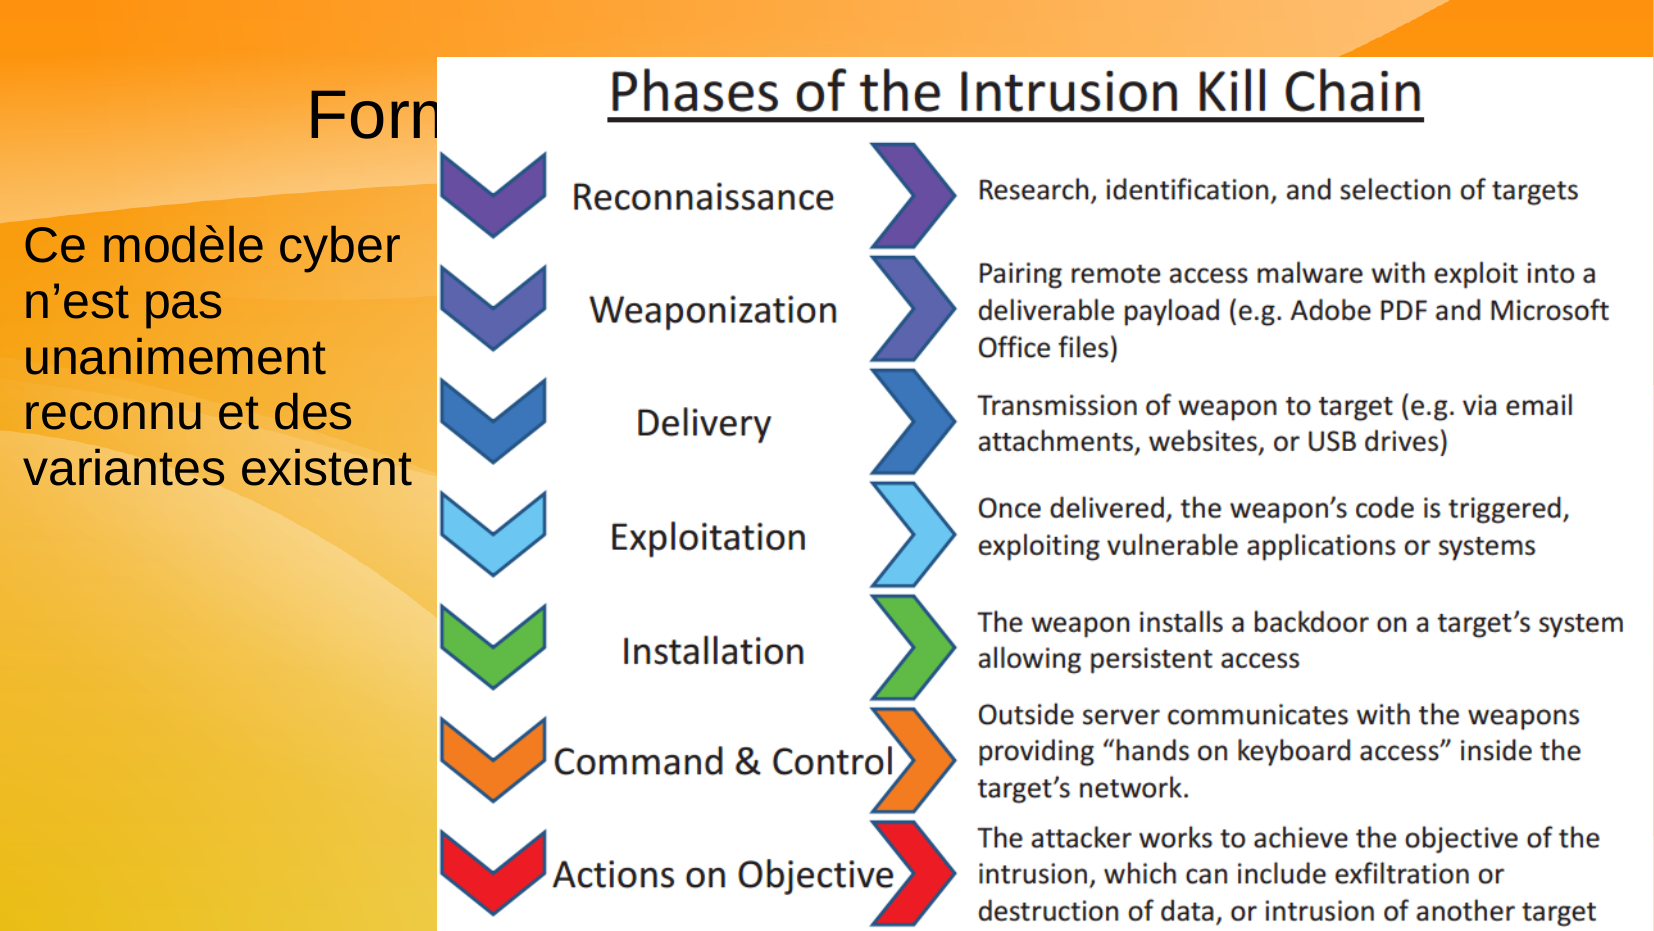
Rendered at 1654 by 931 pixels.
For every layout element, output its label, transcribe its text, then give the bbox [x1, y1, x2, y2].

picture [0, 0, 1654, 931]
title Formalisation d’une cyber-attaque [82, 37, 1571, 193]
subtitle Ce modèle cyber n’est pas unanimement reconnu et des variantes existent [23, 217, 437, 916]
